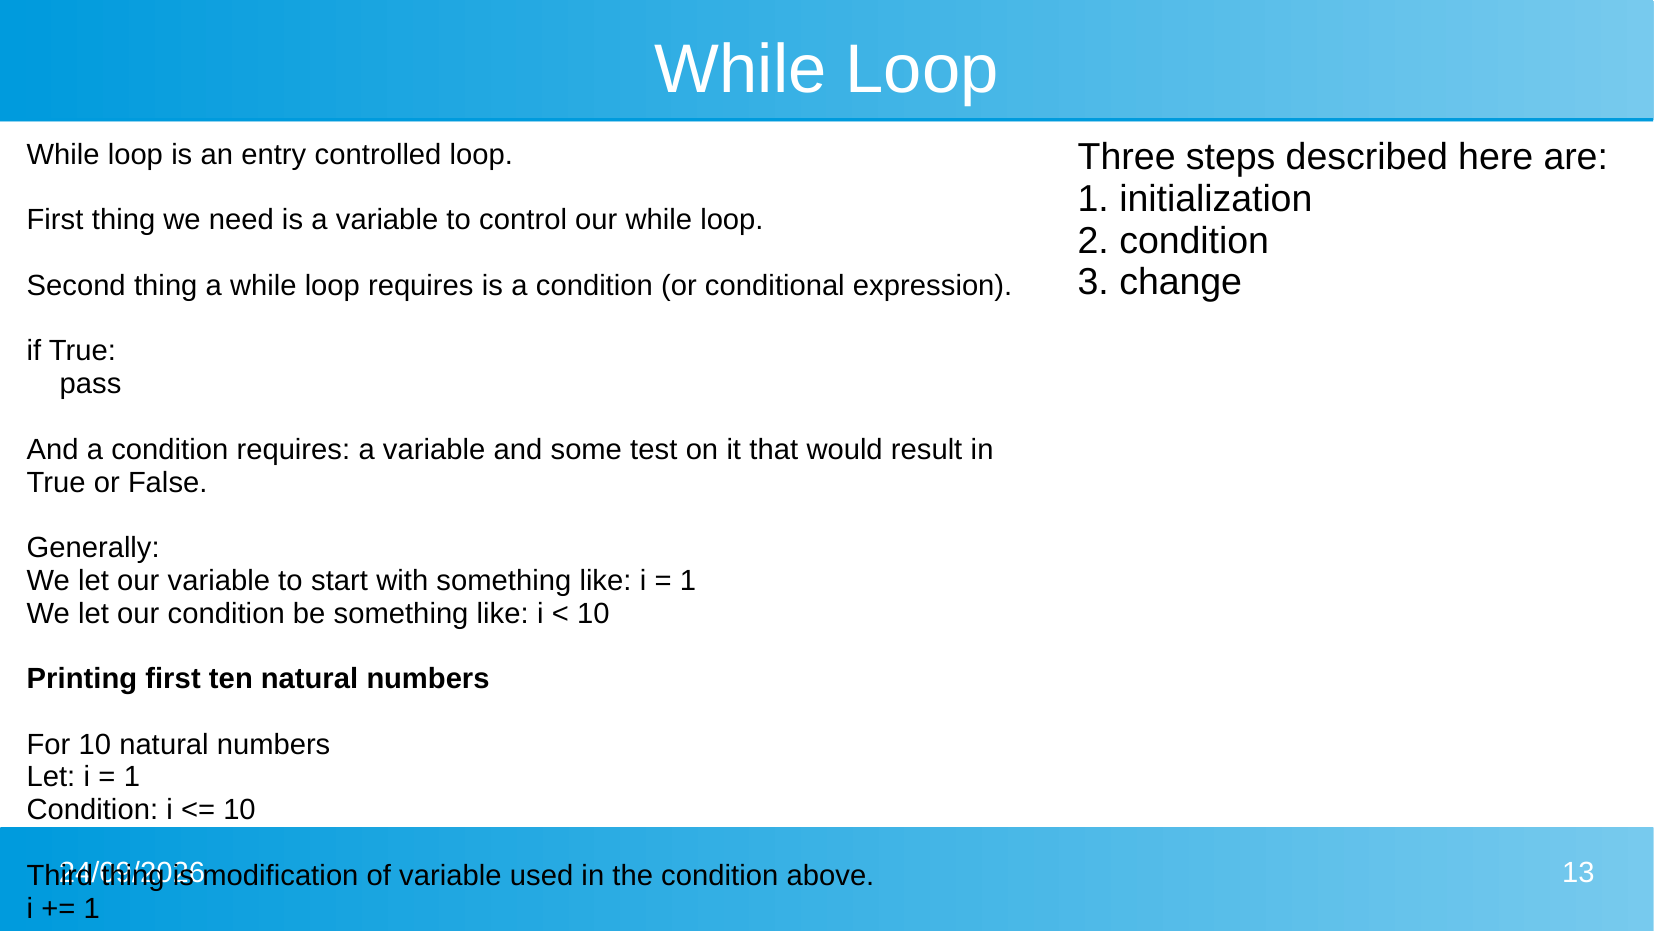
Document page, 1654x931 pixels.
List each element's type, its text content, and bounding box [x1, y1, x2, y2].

text_box While loop is an entry controlled loop. First thing we need is a variable to control our while loop. Second thing a while loop requires is a condition (or conditional expression). if True: pass And a condition requires: a variable and some test on it that would result in True or False. Generally: We let our variable to start with something like: i = 1 We let our condition be something like: i < 10 Printing first ten natural numbers For 10 natural numbers Let: i = 1 Condition: i <= 10 Third thing is modification of variable used in the condition above. i += 1 [11, 130, 1034, 931]
text_box Three steps described here are: 1. initialization 2. condition 3. change [1062, 127, 1625, 355]
title While Loop [59, 29, 1595, 108]
